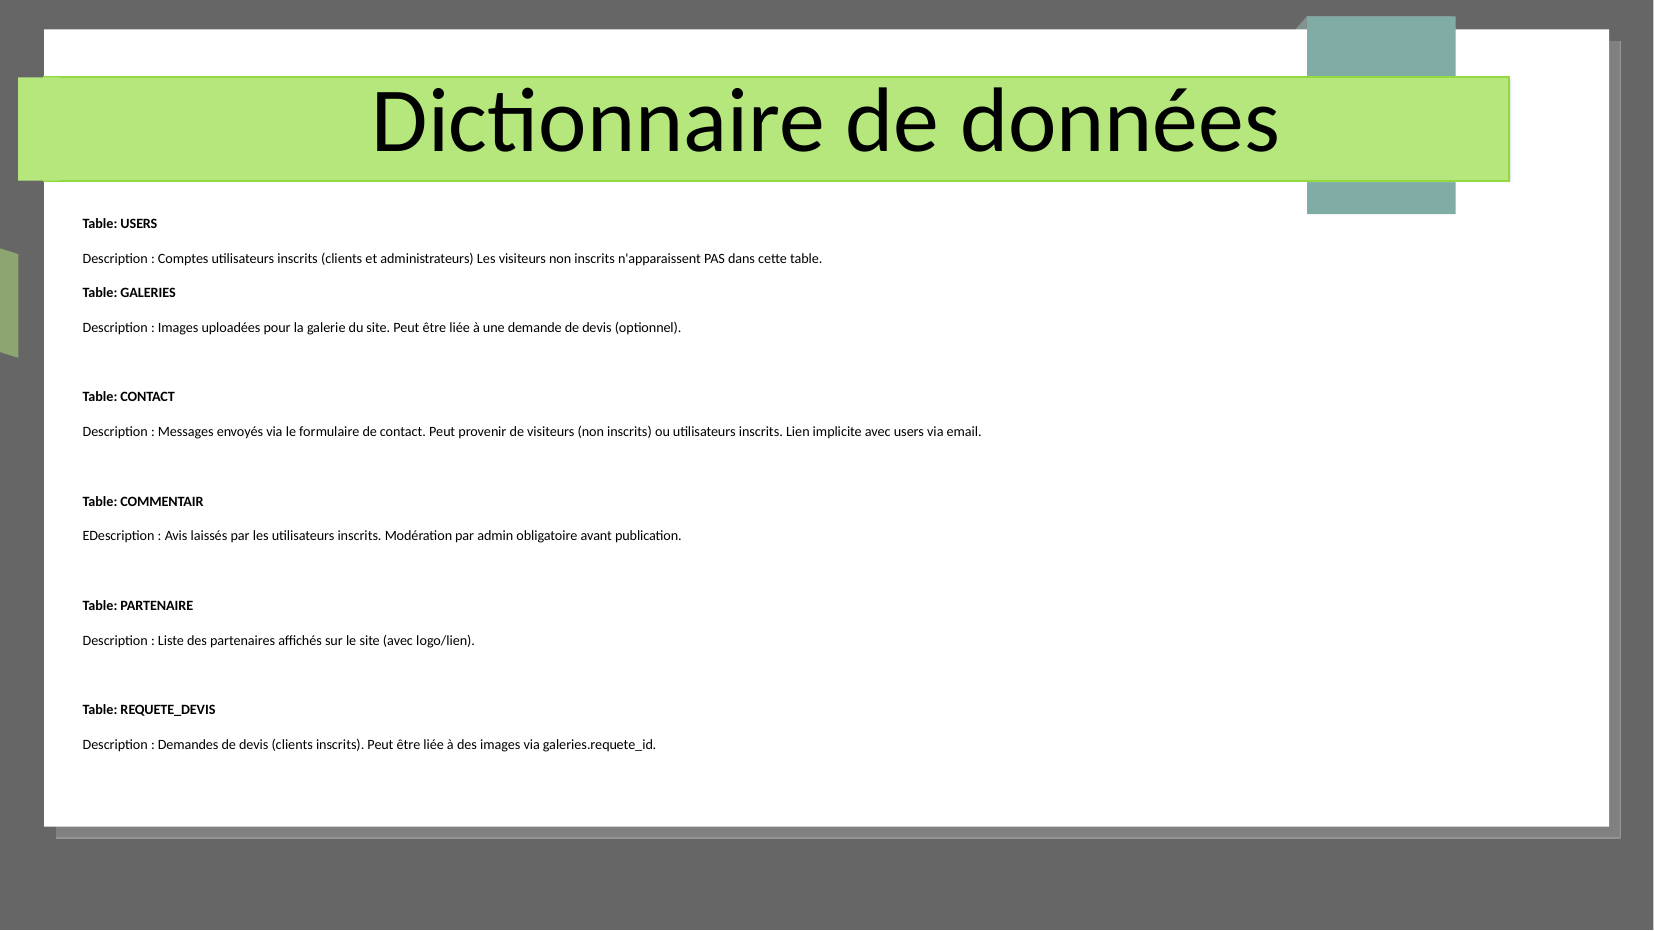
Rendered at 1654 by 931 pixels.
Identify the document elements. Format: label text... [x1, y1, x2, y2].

title Dictionnaire de données [82, 37, 1571, 193]
list Table: USERS Description : Comptes utilisateurs inscrits (clients et administrateurs) Les visiteurs non inscrits n'apparaissent PAS dans cette table. Table: GALERIES Description : Images uploadées pour la galerie du site. Peut être liée à une demande de devis (optionnel). Table: CONTACT Description : Messages envoyés via le formulaire de contact. Peut provenir de visiteurs (non inscrits) ou utilisateurs inscrits. Lien implicite avec users via email. Table: COMMENTAIR EDescription : Avis laissés par les utilisateurs inscrits. Modération par admin obligatoire avant publication. Table: PARTENAIRE Description : Liste des partenaires affichés sur le site (avec logo/lien). Table: REQUETE_DEVIS Description : Demandes de devis (clients inscrits). Peut être liée à des images via galeries.requete_id. [82, 217, 1571, 757]
